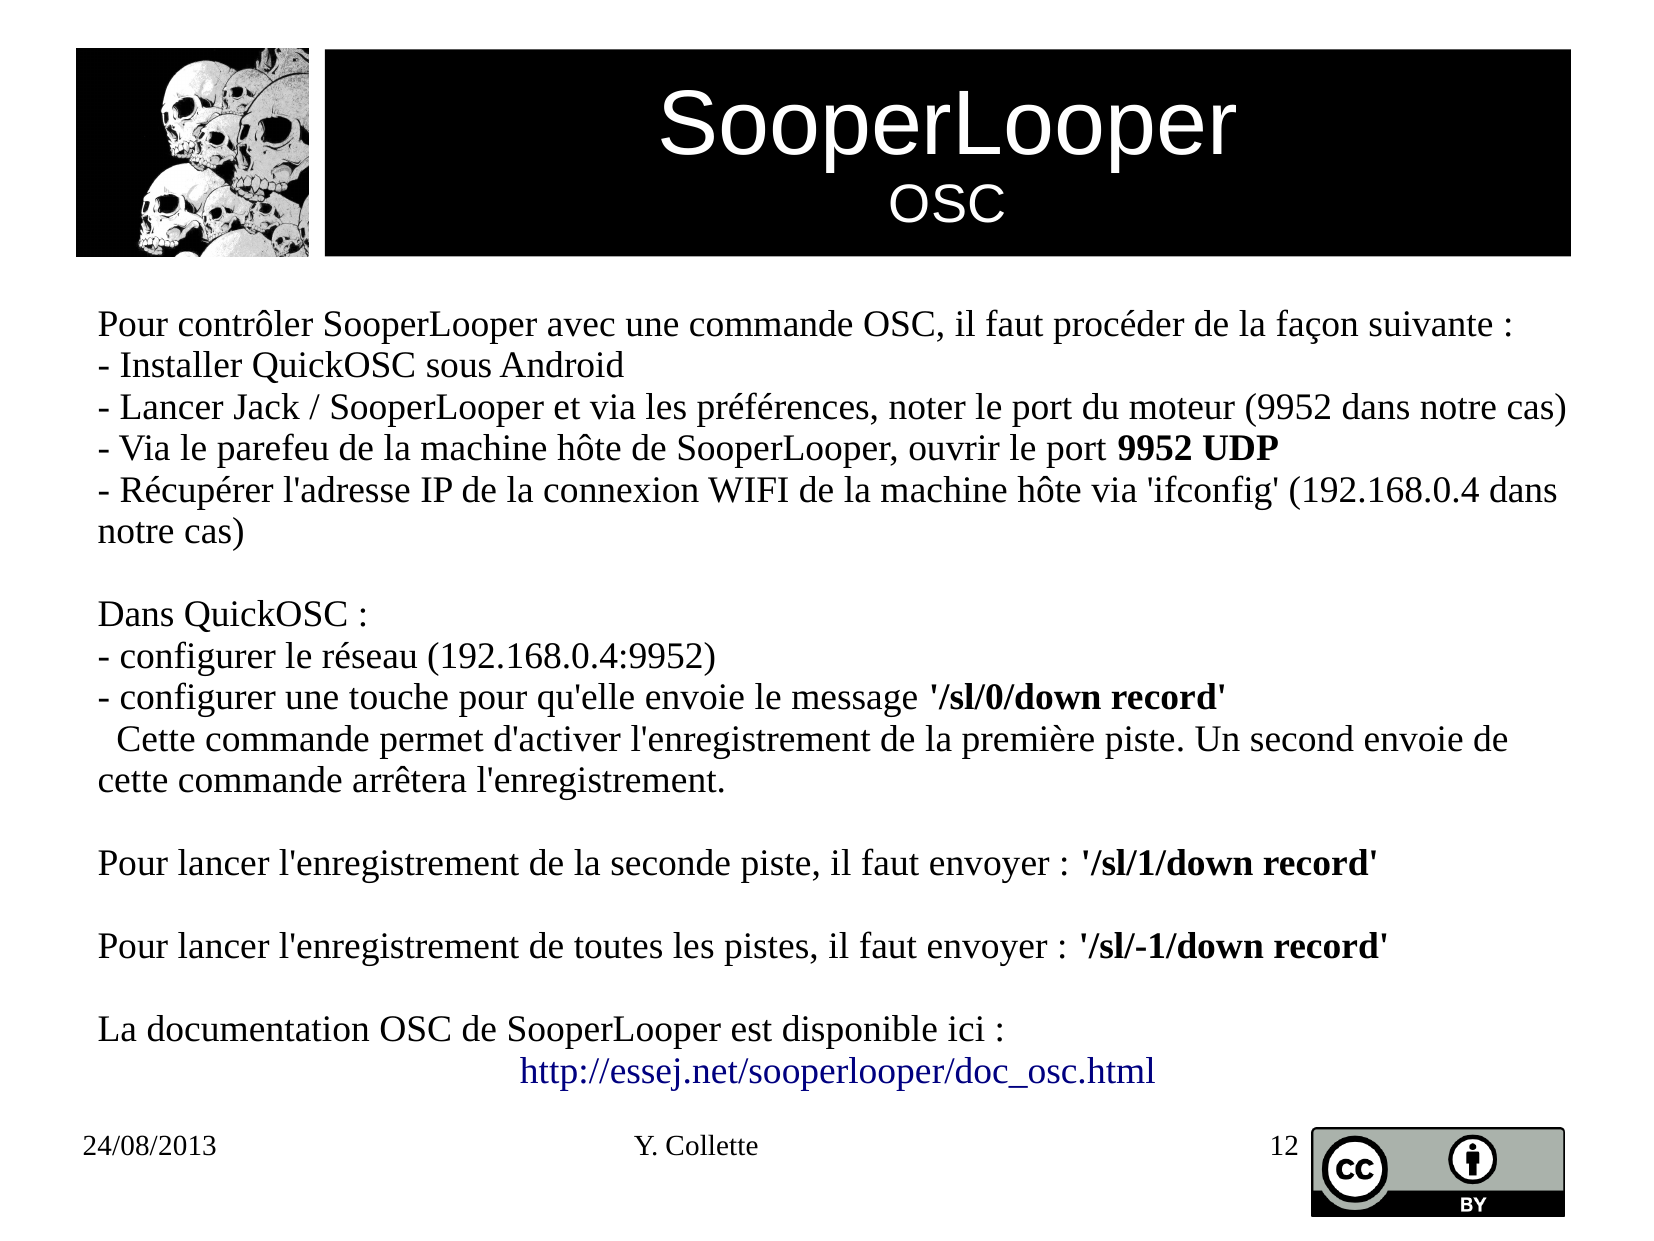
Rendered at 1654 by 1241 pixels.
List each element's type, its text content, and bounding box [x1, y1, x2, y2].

text_box Pour contrôler SooperLooper avec une commande OSC, il faut procéder de la façon suivante : - Installer QuickOSC sous Android - Lancer Jack / SooperLooper et via les préférences, noter le port du moteur (9952 dans notre cas) - Via le parefeu de la machine hôte de SooperLooper, ouvrir le port 9952 UDP - Récupérer l'adresse IP de la connexion WIFI de la machine hôte via 'ifconfig' (192.168.0.4 dans notre cas) Dans QuickOSC : - configurer le réseau (192.168.0.4:9952) - configurer une touche pour qu'elle envoie le message '/sl/0/down record' Cette commande permet d'activer l'enregistrement de la première piste. Un second envoie de cette commande arrêtera l'enregistrement. Pour lancer l'enregistrement de la seconde piste, il faut envoyer : '/sl/1/down record' Pour lancer l'enregistrement de toutes les pistes, il faut envoyer : '/sl/-1/down record' La documentation OSC de SooperLooper est disponible ici : http://essej.net/sooperlooper/doc_osc.html [82, 295, 1595, 1099]
picture [1311, 1127, 1565, 1217]
title SooperLooper OSC [324, 49, 1571, 257]
picture [76, 48, 309, 257]
